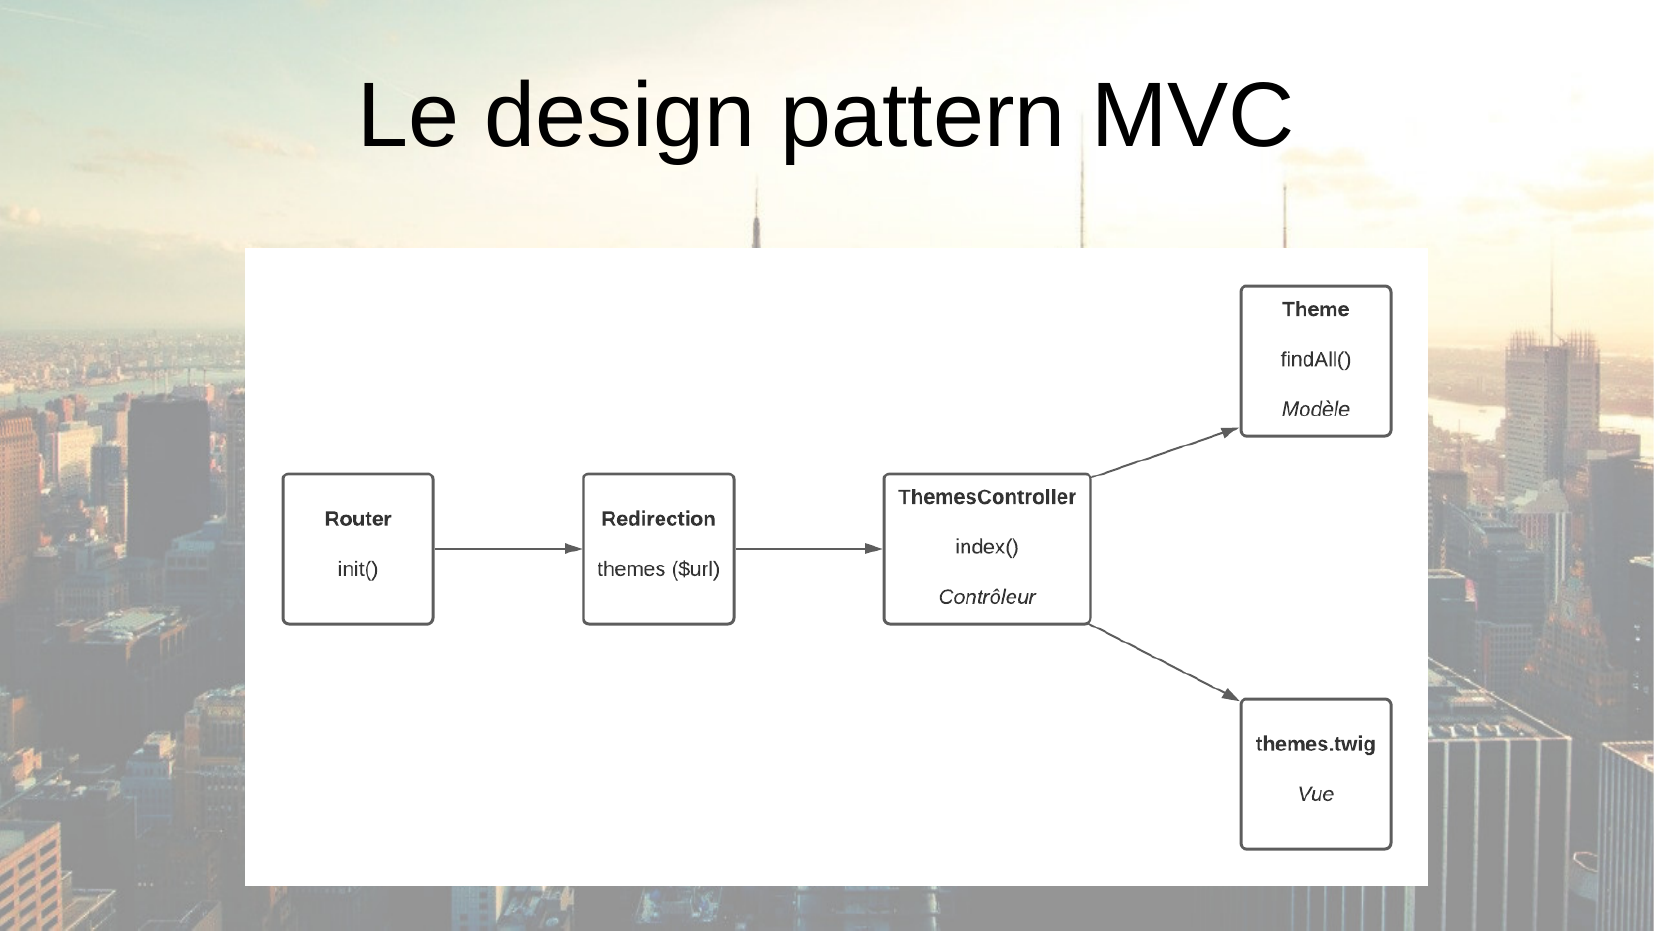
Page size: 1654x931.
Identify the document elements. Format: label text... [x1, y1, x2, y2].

picture [0, 0, 1654, 931]
title Le design pattern MVC [82, 37, 1571, 193]
